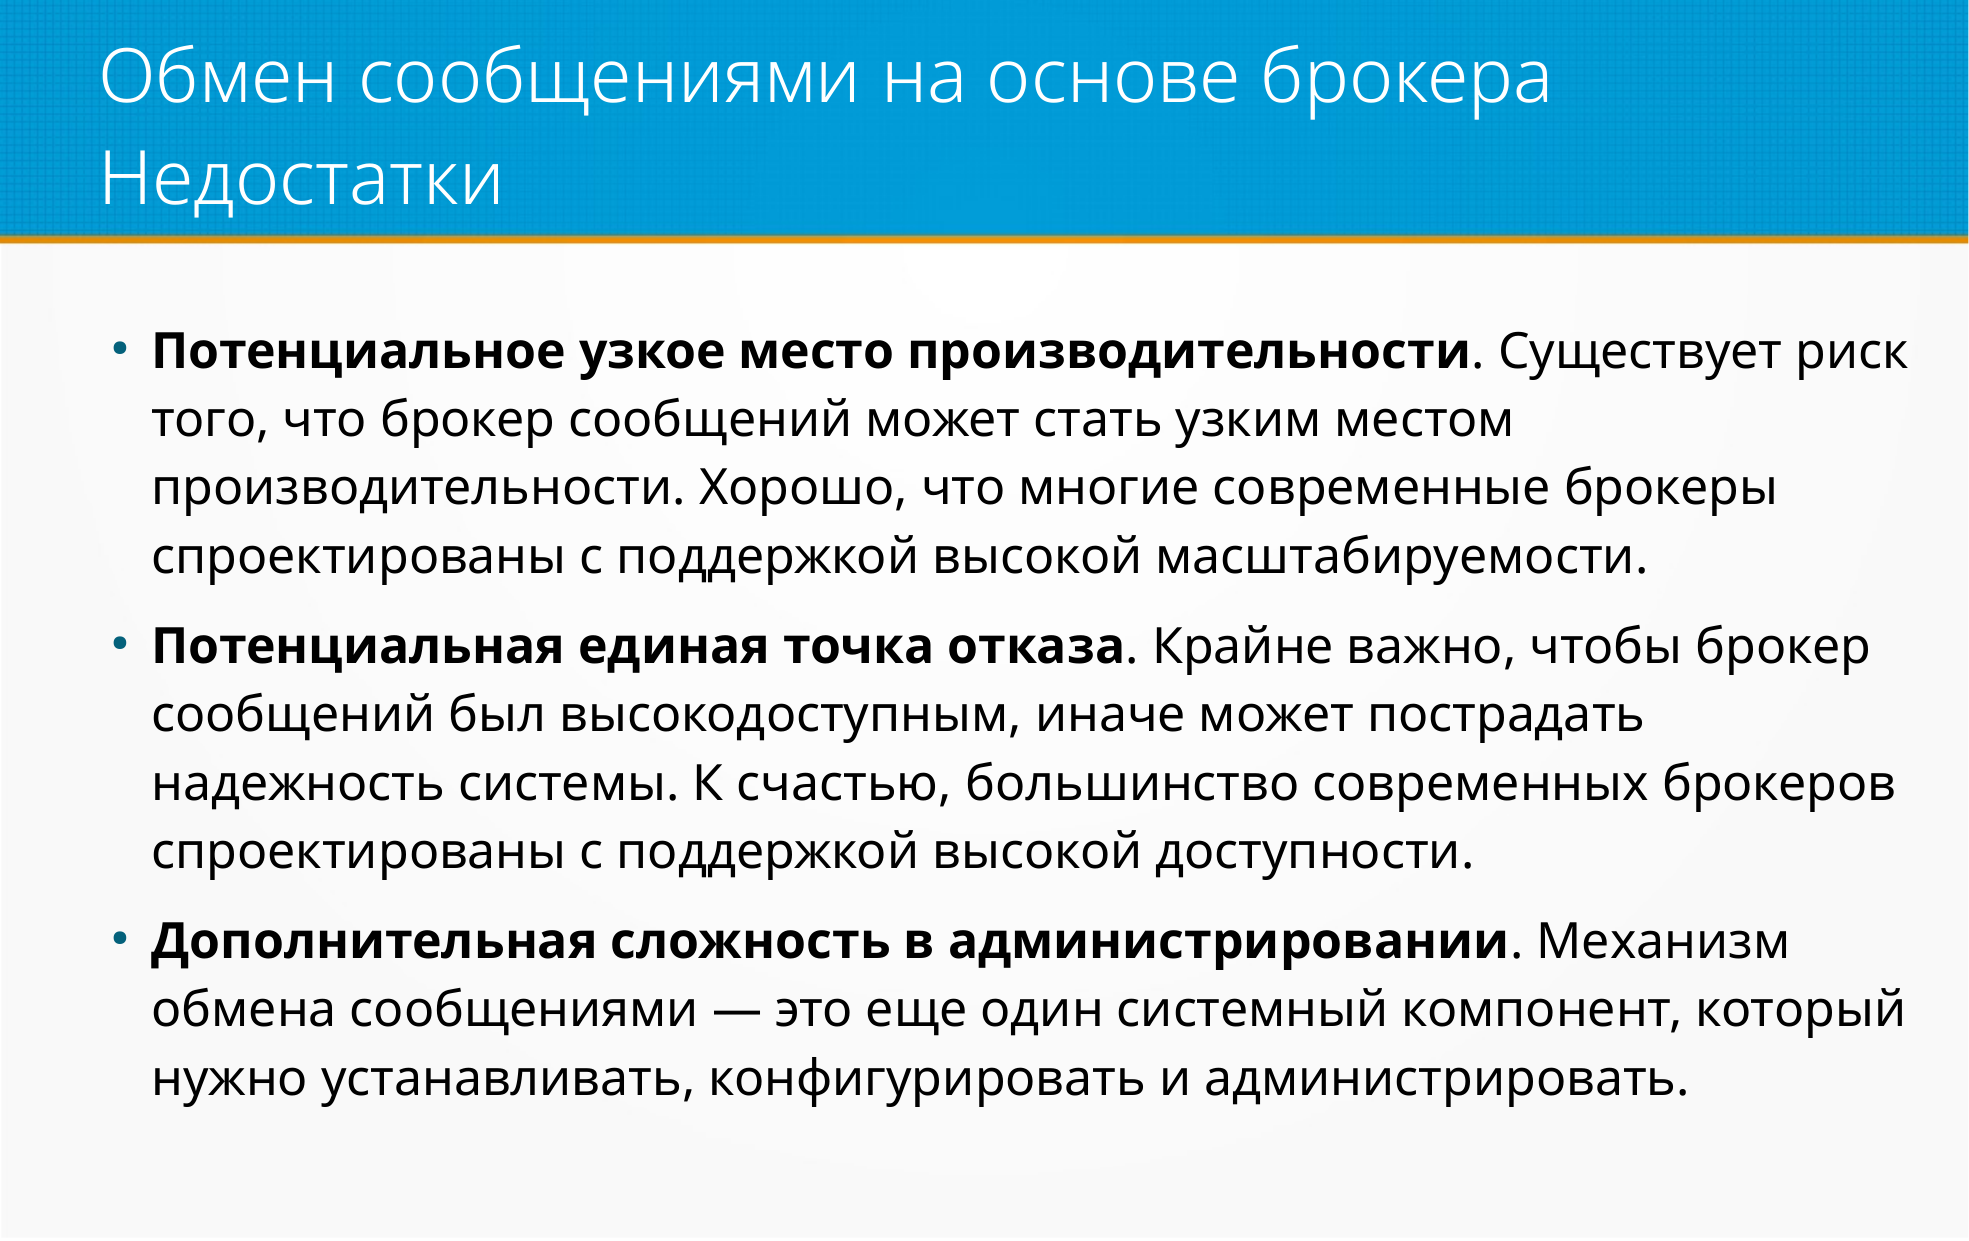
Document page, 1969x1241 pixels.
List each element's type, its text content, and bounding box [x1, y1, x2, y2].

title Обмен сообщениями на основе брокера Недостатки [98, 19, 1870, 227]
picture [0, 233, 1969, 1241]
list Потенциальное узкое место производительности. Существует риск того, что брокер сообщений может стать узким местом производительности. Хорошо, что многие современные брокеры спроектированы с поддержкой высокой масштабируемости. Потенциальная единая точка отказа. Крайне важно, чтобы брокер сообщений был высокодоступным, иначе может пострадать надежность системы. К счастью, большинство современных брокеров спроектированы с поддержкой высокой доступности. Дополнительная сложность в администрировании. Механизм обмена сообщениями — это еще один системный компонент, который нужно устанавливать, конфигурировать и администрировать. [98, 315, 1926, 1217]
